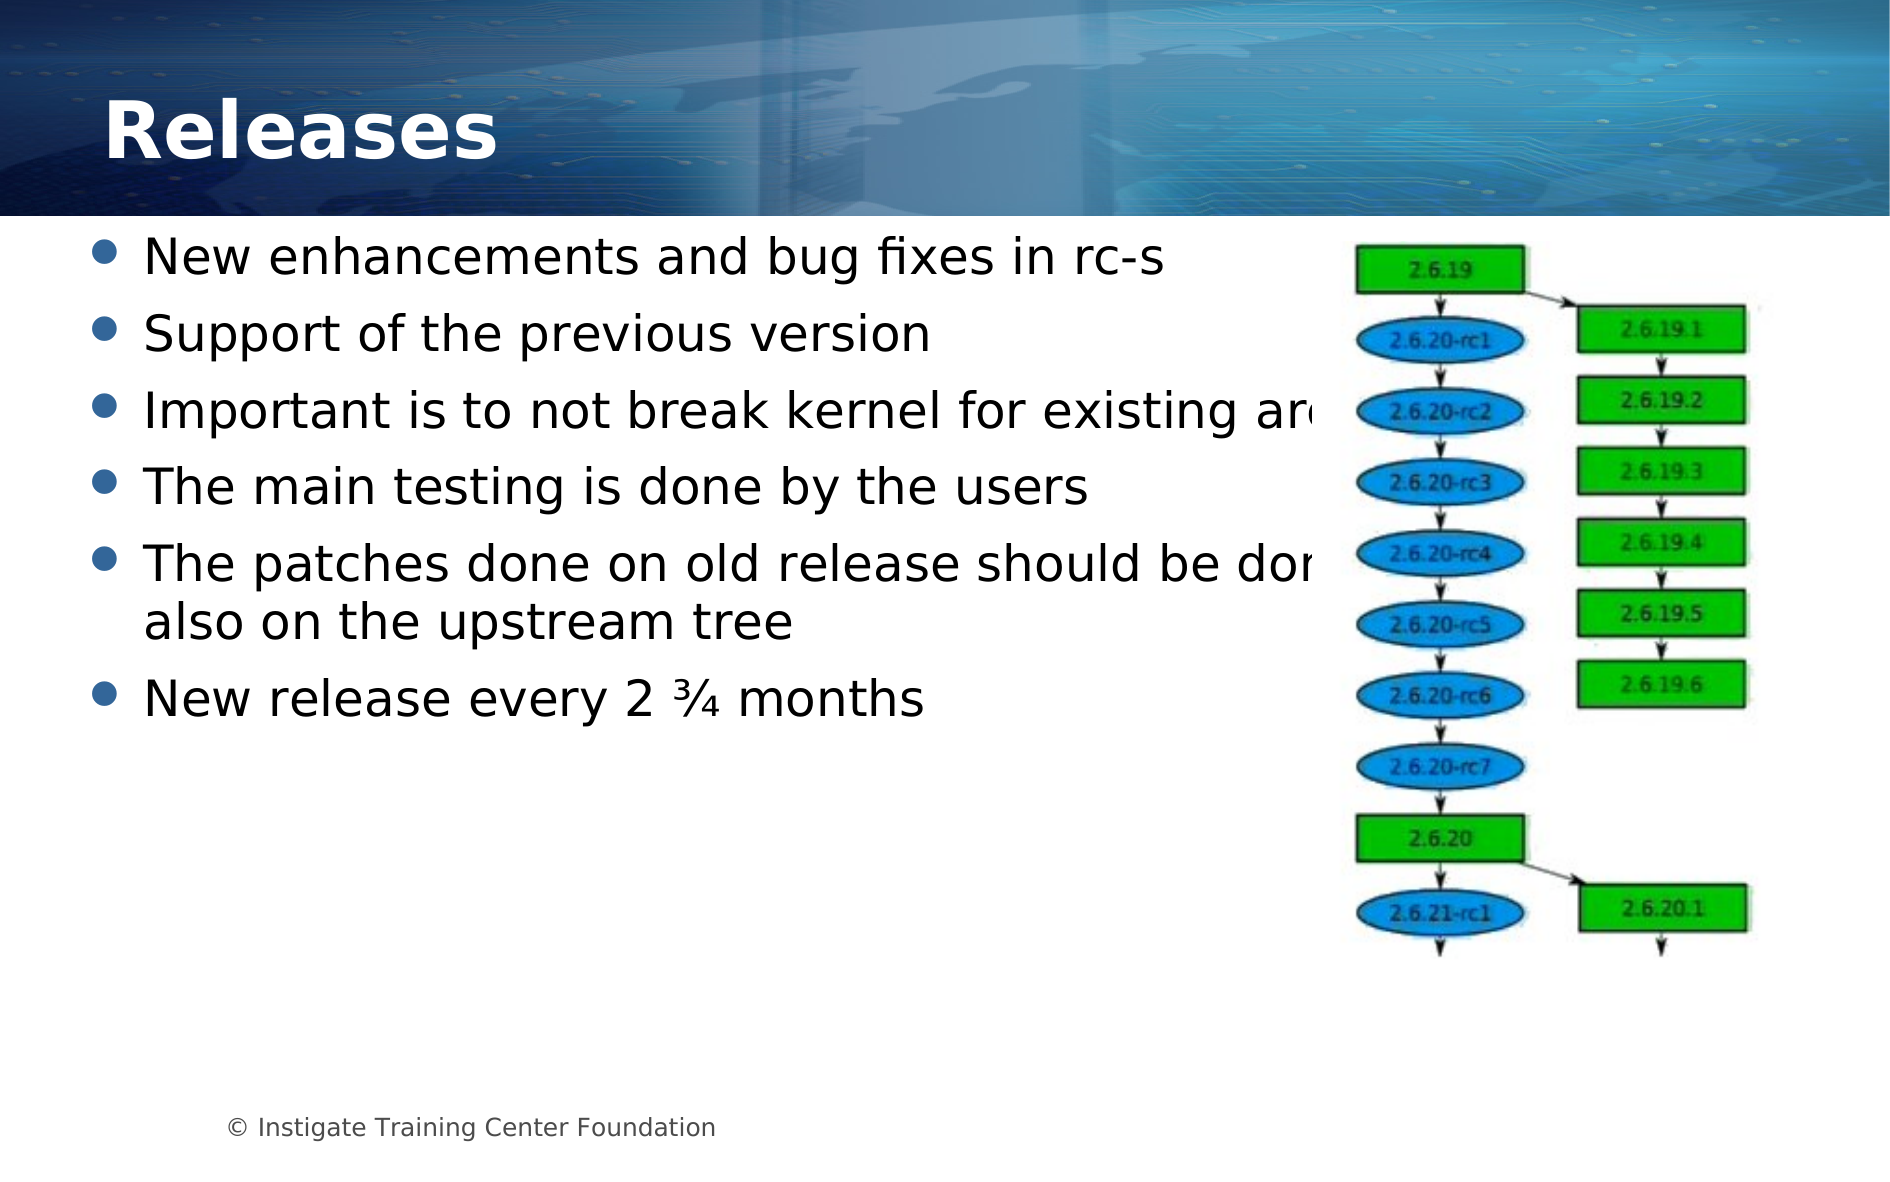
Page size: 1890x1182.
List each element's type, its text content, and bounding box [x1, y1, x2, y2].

picture [1312, 241, 1801, 976]
list New enhancements and bug fixes in rc-s Support of the previous version Important is to not break kernel for existing arch-s The main testing is done by the users The patches done on old release should be done also on the upstream tree New release every 2 ¾ months [88, 228, 1788, 914]
title Releases [102, 55, 1801, 226]
picture [0, 0, 1890, 216]
